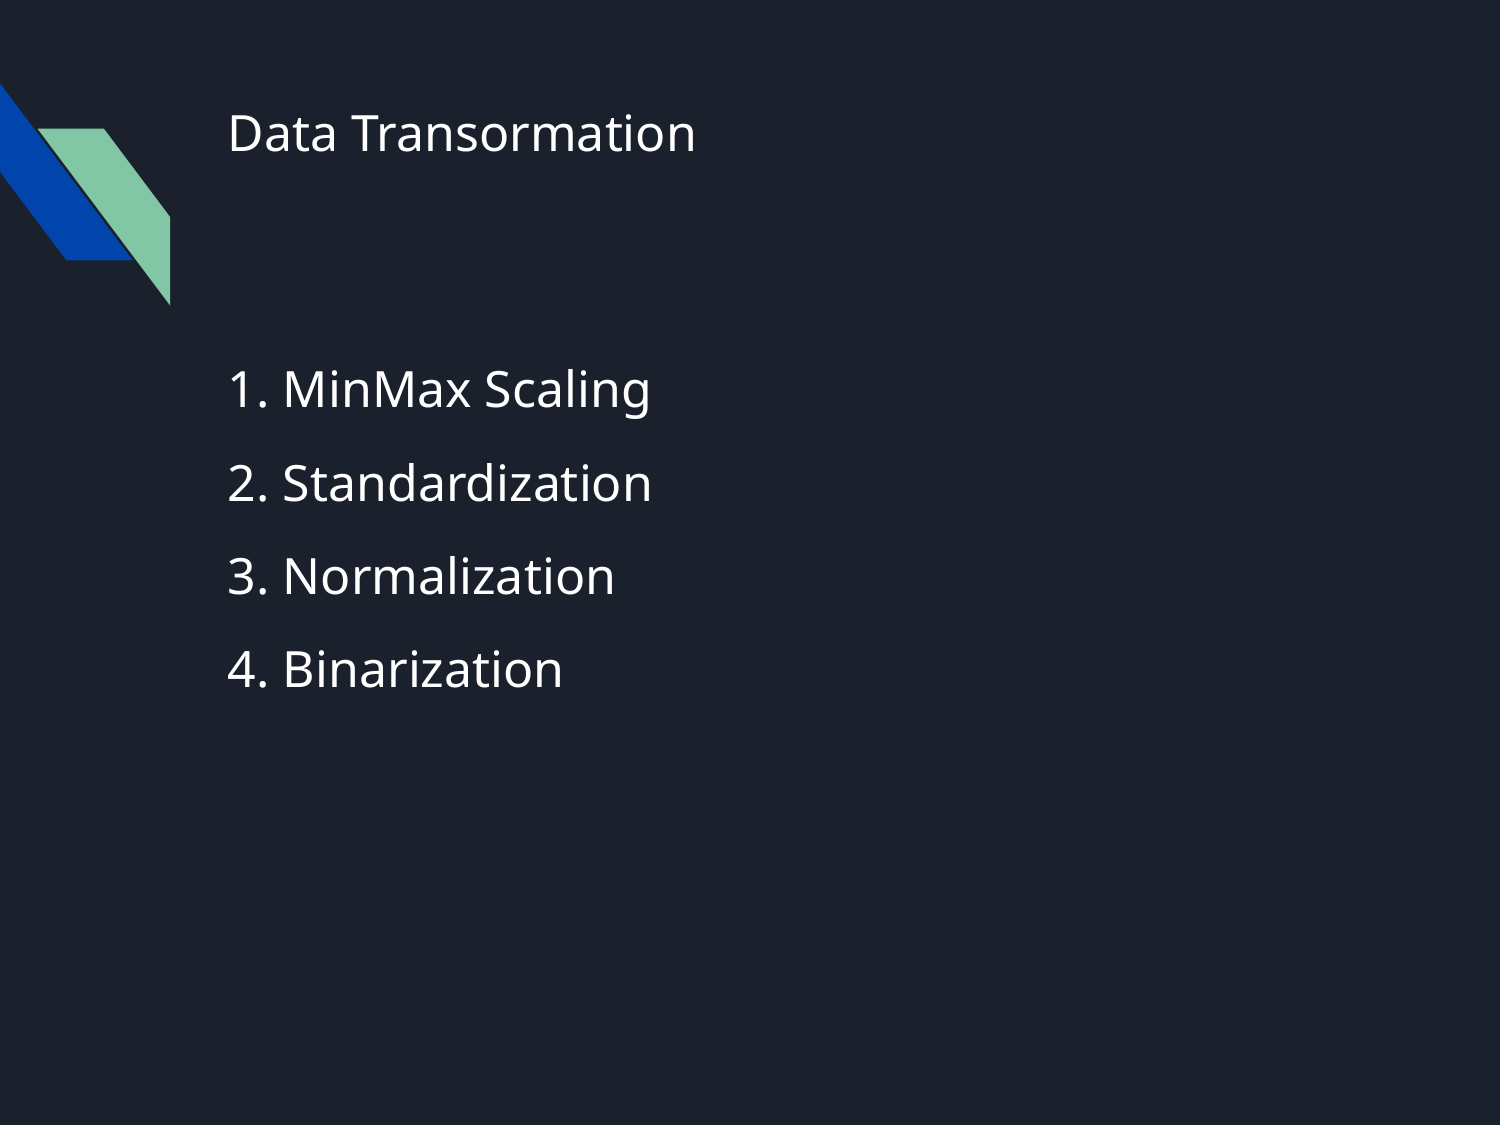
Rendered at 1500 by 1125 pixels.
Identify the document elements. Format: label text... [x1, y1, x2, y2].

list 1. MinMax Scaling 2. Standardization 3. Normalization 4. Binarization [212, 342, 1368, 980]
title Data Transormation [212, 86, 1368, 287]
